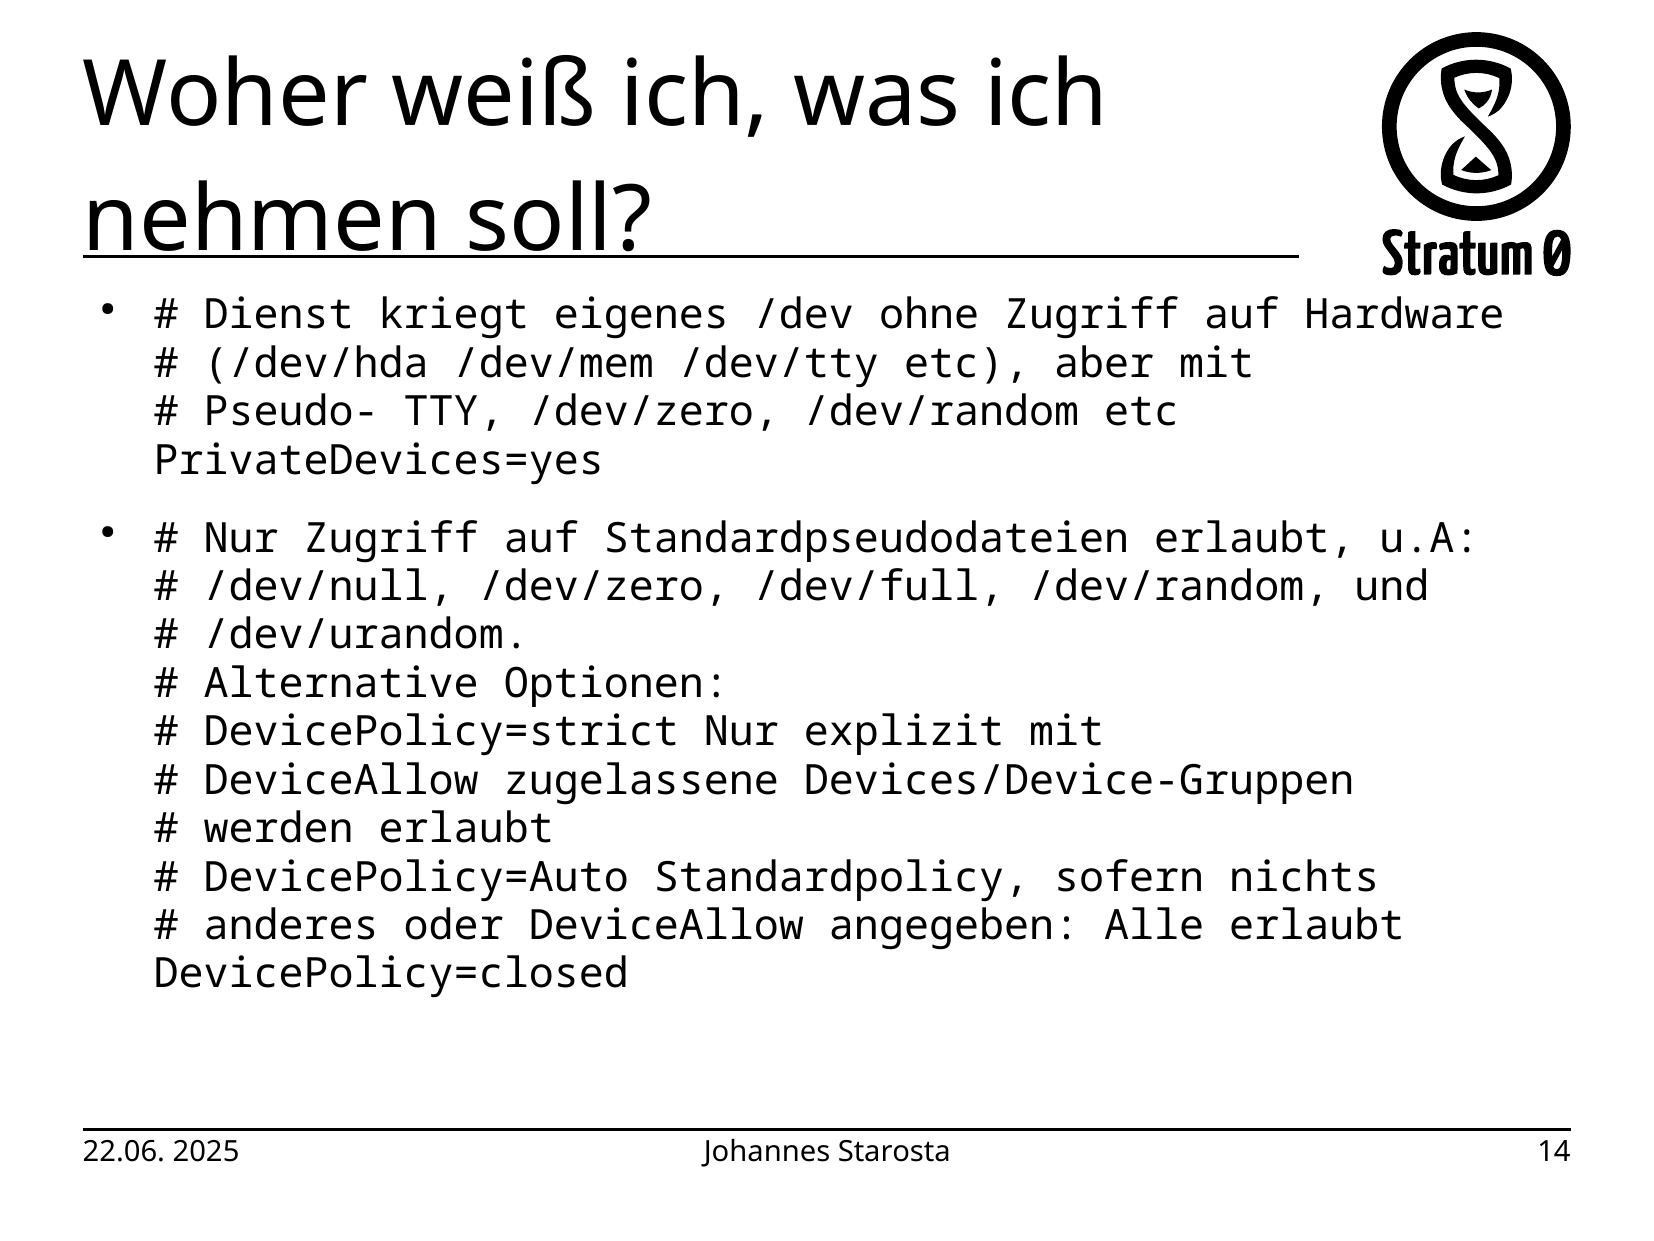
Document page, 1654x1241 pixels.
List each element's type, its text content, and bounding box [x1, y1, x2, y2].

list # Dienst kriegt eigenes /dev ohne Zugriff auf Hardware # (/dev/hda /dev/mem /dev/tty etc), aber mit # Pseudo- TTY, /dev/zero, /dev/random etc PrivateDevices=yes # Nur Zugriff auf Standardpseudodateien erlaubt, u.A: # /dev/null, /dev/zero, /dev/full, /dev/random, und # /dev/urandom. # Alternative Optionen: # DevicePolicy=strict Nur explizit mit # DeviceAllow zugelassene Devices/Device-Gruppen # werden erlaubt # DevicePolicy=Auto Standardpolicy, sofern nichts # anderes oder DeviceAllow angegeben: Alle erlaubt DevicePolicy=closed [82, 290, 1538, 1010]
title Woher weiß ich, was ich nehmen soll? [82, 49, 1300, 257]
